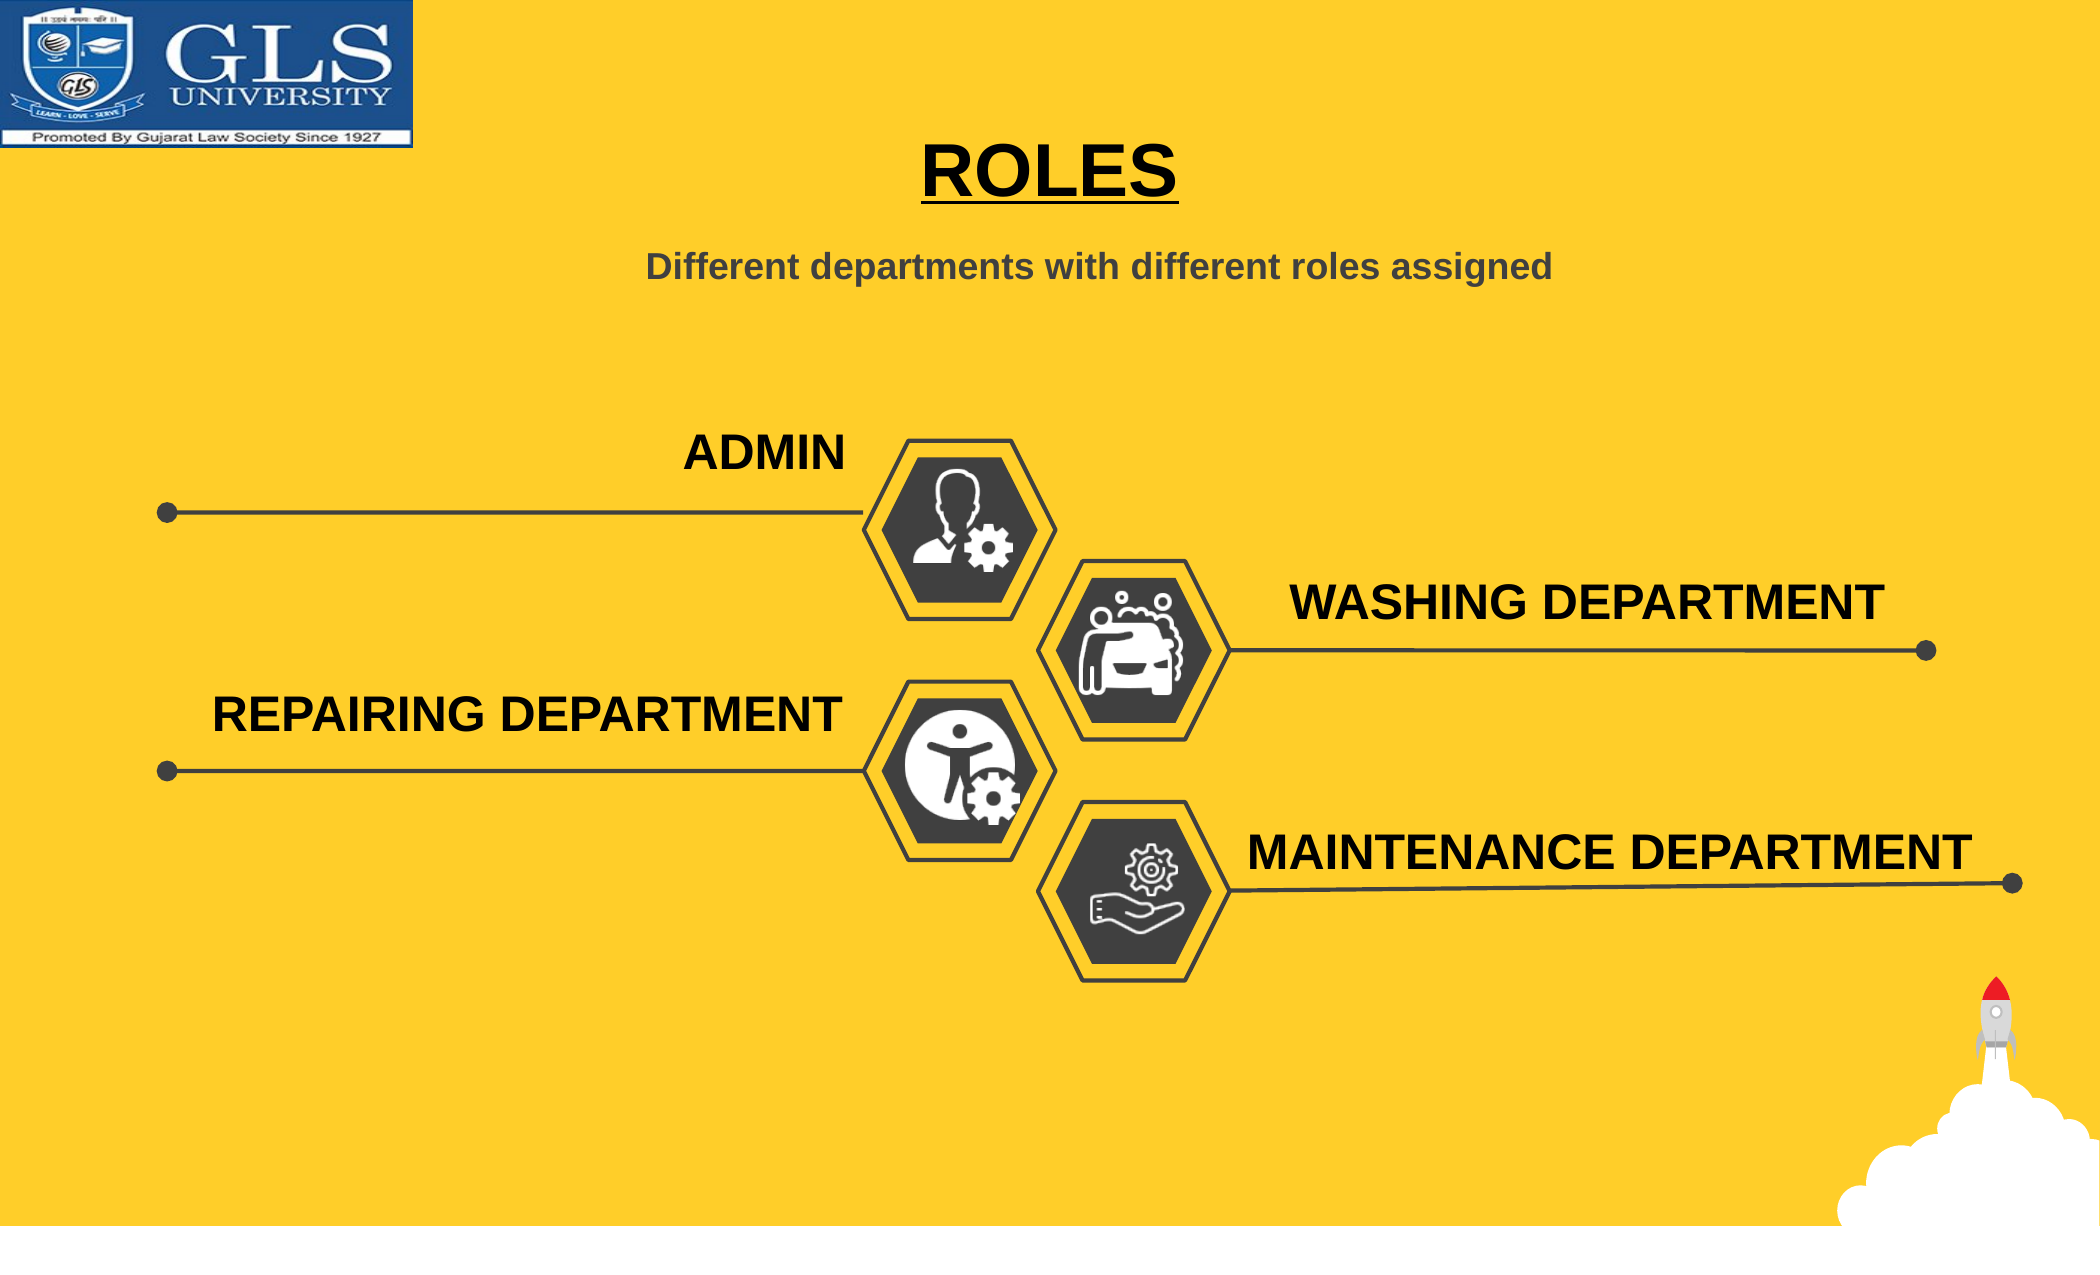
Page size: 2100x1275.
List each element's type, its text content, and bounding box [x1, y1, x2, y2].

picture [0, 0, 413, 148]
text_box REPAIRING DEPARTMENT [167, 674, 858, 750]
text_box ADMIN [279, 411, 875, 487]
text_box Different departments with different roles assigned [50, 228, 2100, 300]
text_box [864, 681, 1056, 861]
picture [1074, 637, 1188, 700]
picture [1087, 837, 1188, 938]
text_box [1037, 628, 1229, 740]
text_box [863, 440, 1056, 620]
picture [902, 462, 1013, 572]
text_box MAINTENANCE DEPARTMENT [1187, 811, 1988, 887]
text_box WASHING DEPARTMENT [1049, 561, 1900, 637]
picture [900, 705, 1020, 825]
text_box ROLES [0, 94, 2100, 238]
text_box [1037, 802, 1229, 981]
